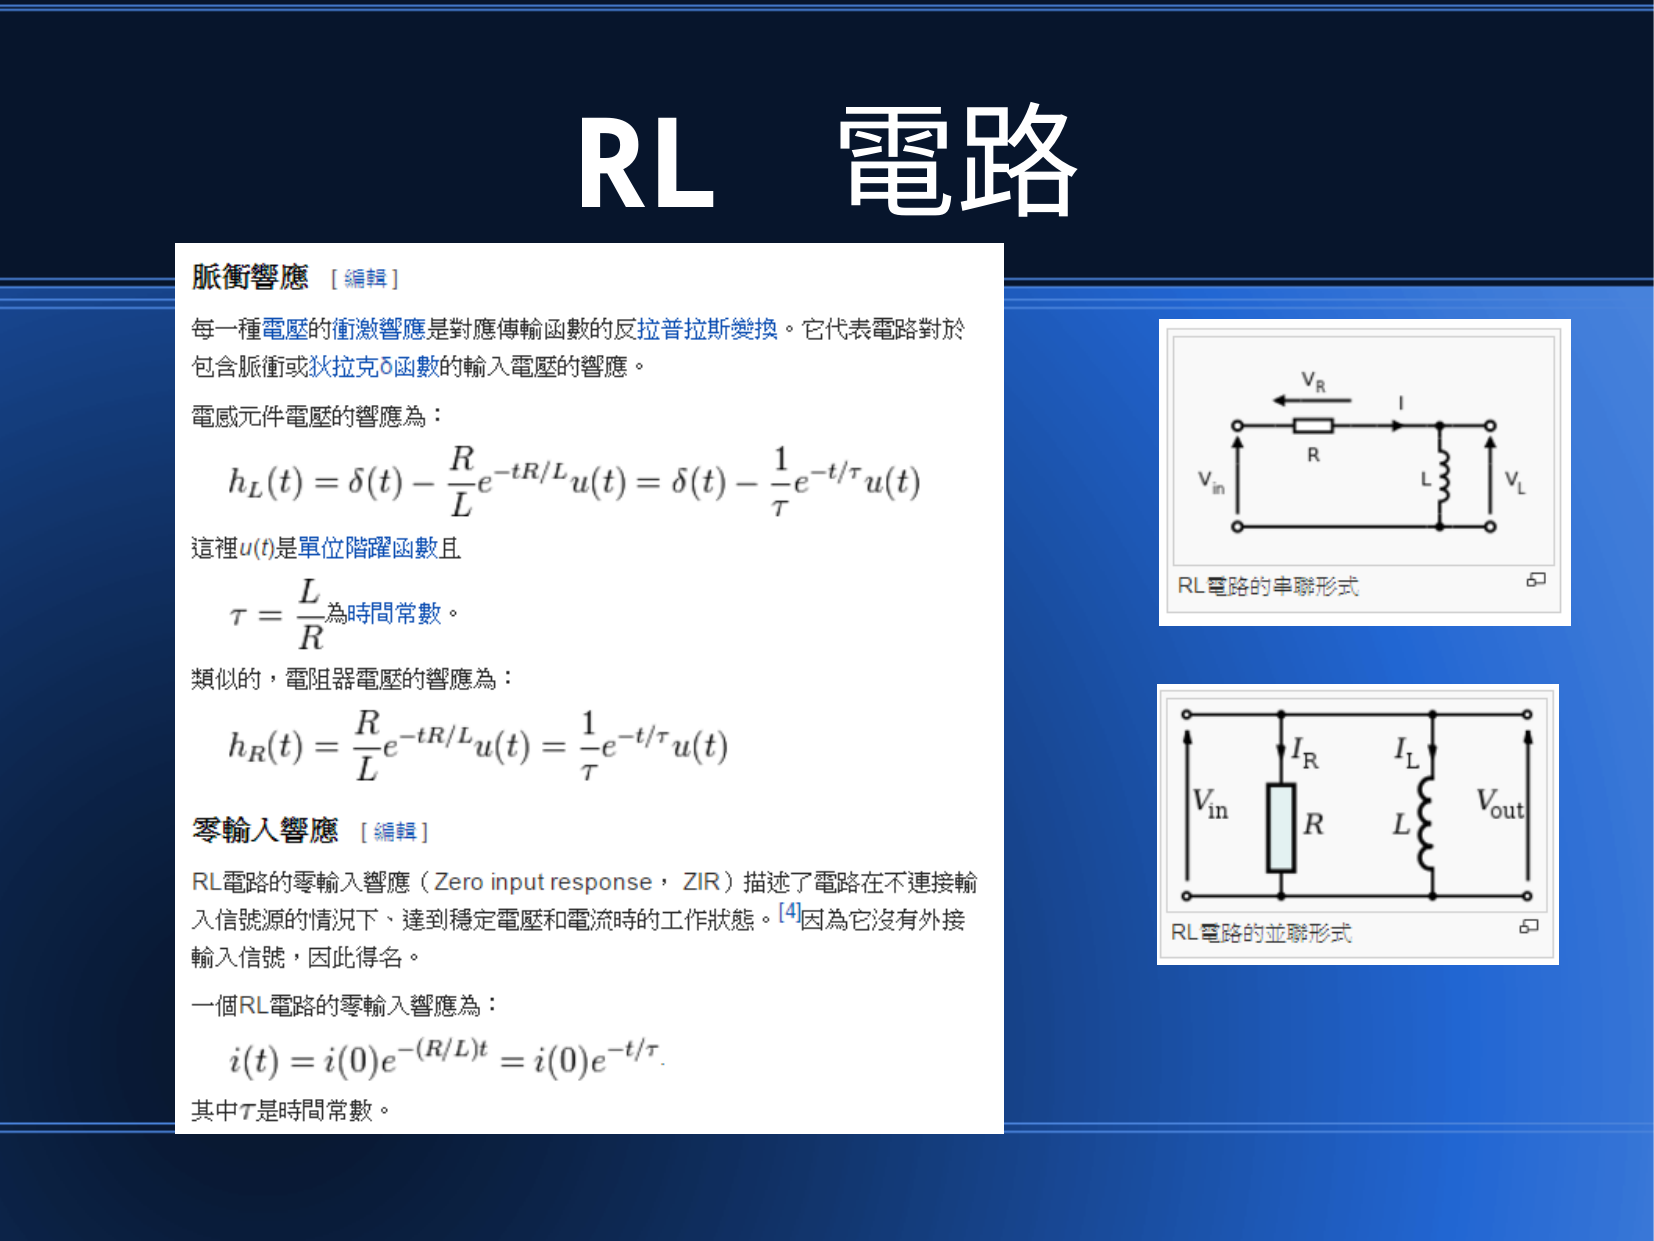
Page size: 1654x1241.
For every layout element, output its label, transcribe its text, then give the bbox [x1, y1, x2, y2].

title RL 電路 [82, 49, 1571, 257]
picture [0, 0, 1654, 1241]
